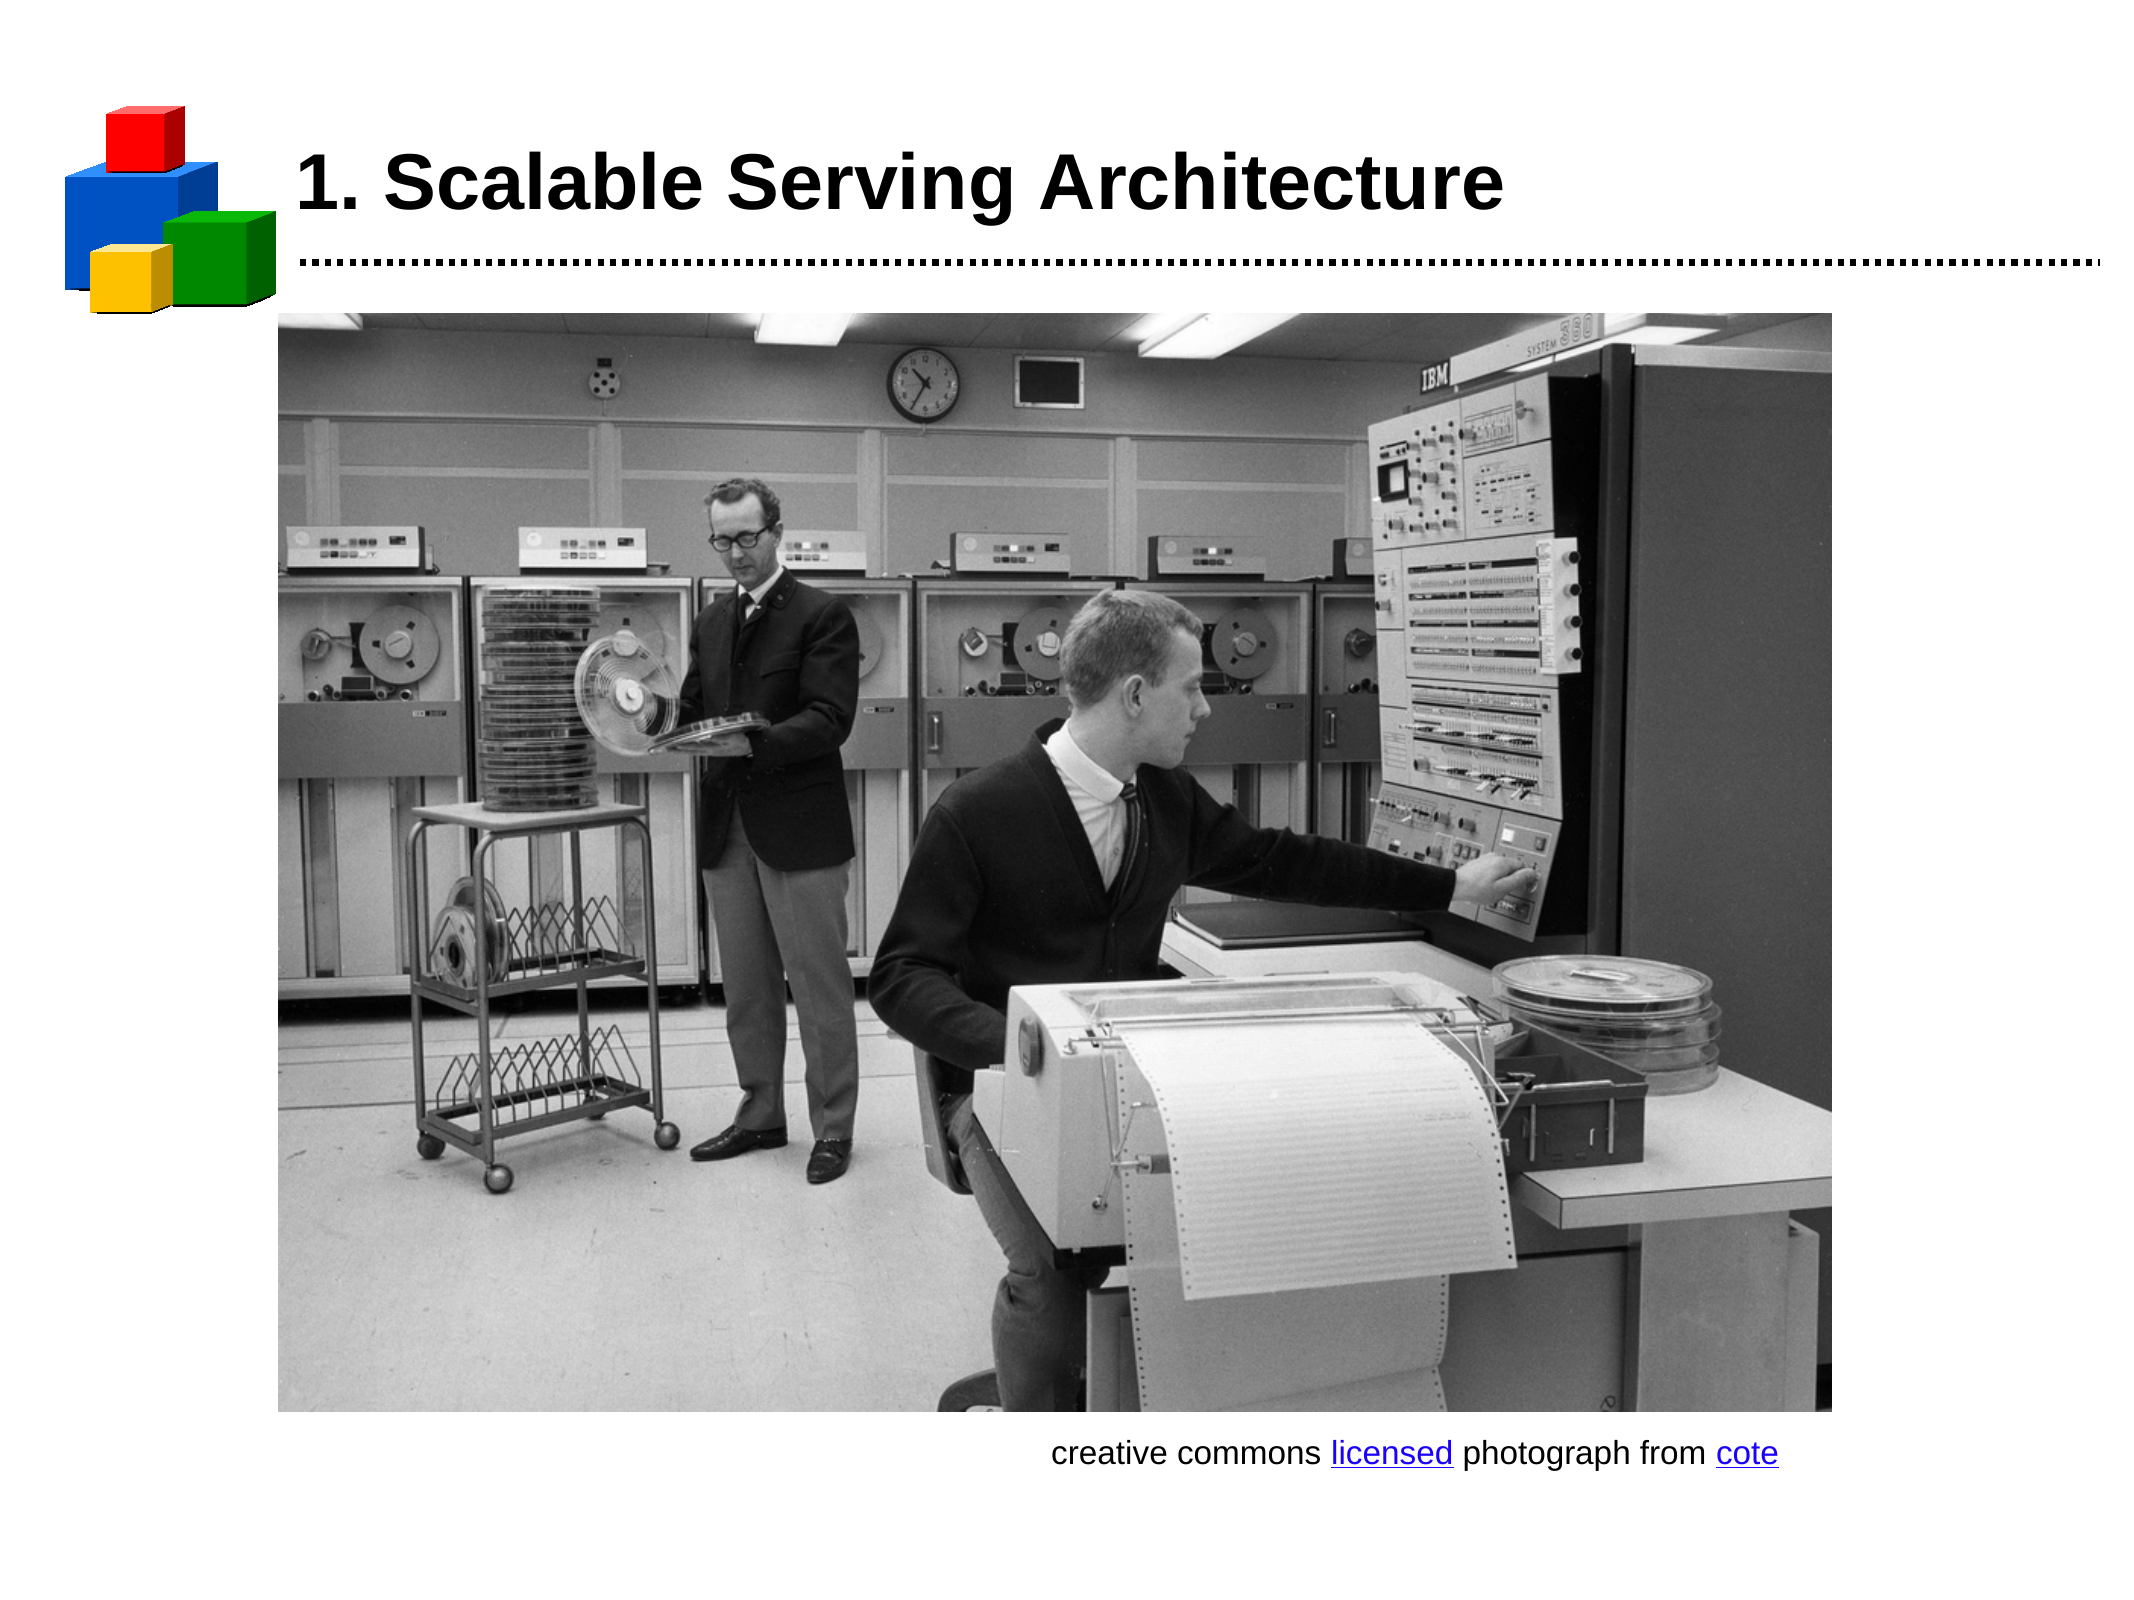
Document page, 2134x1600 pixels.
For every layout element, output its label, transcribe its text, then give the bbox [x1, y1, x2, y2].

text_box 1. Scalable Serving Architecture [295, 142, 2134, 230]
text_box creative commons licensed photograph from cote [1051, 1436, 1864, 1472]
picture [278, 313, 1832, 1413]
